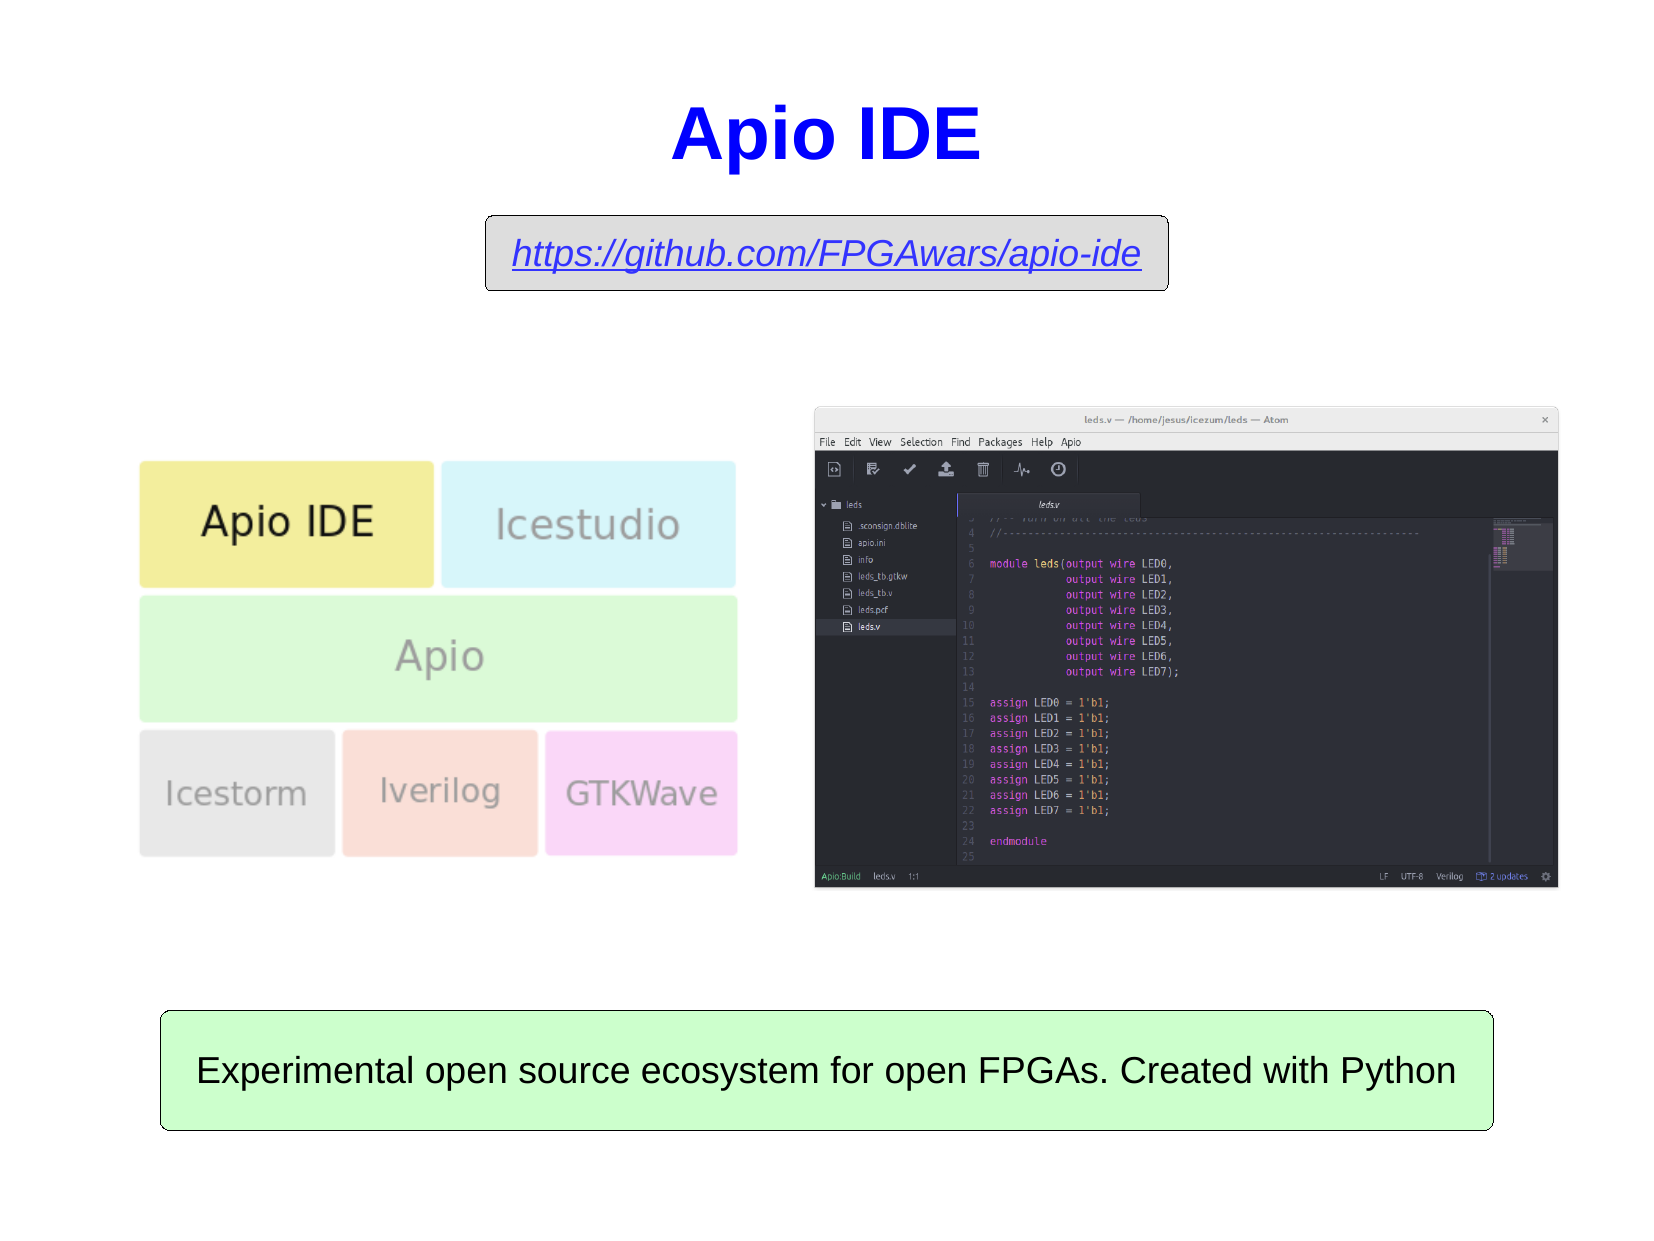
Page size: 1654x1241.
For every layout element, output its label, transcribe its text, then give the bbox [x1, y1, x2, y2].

picture [90, 380, 1561, 923]
text_box Experimental open source ecosystem for open FPGAs. Created with Python [160, 1010, 1494, 1131]
text_box https://github.com/FPGAwars/apio-ide [485, 215, 1169, 291]
title Apio IDE [82, 30, 1571, 238]
